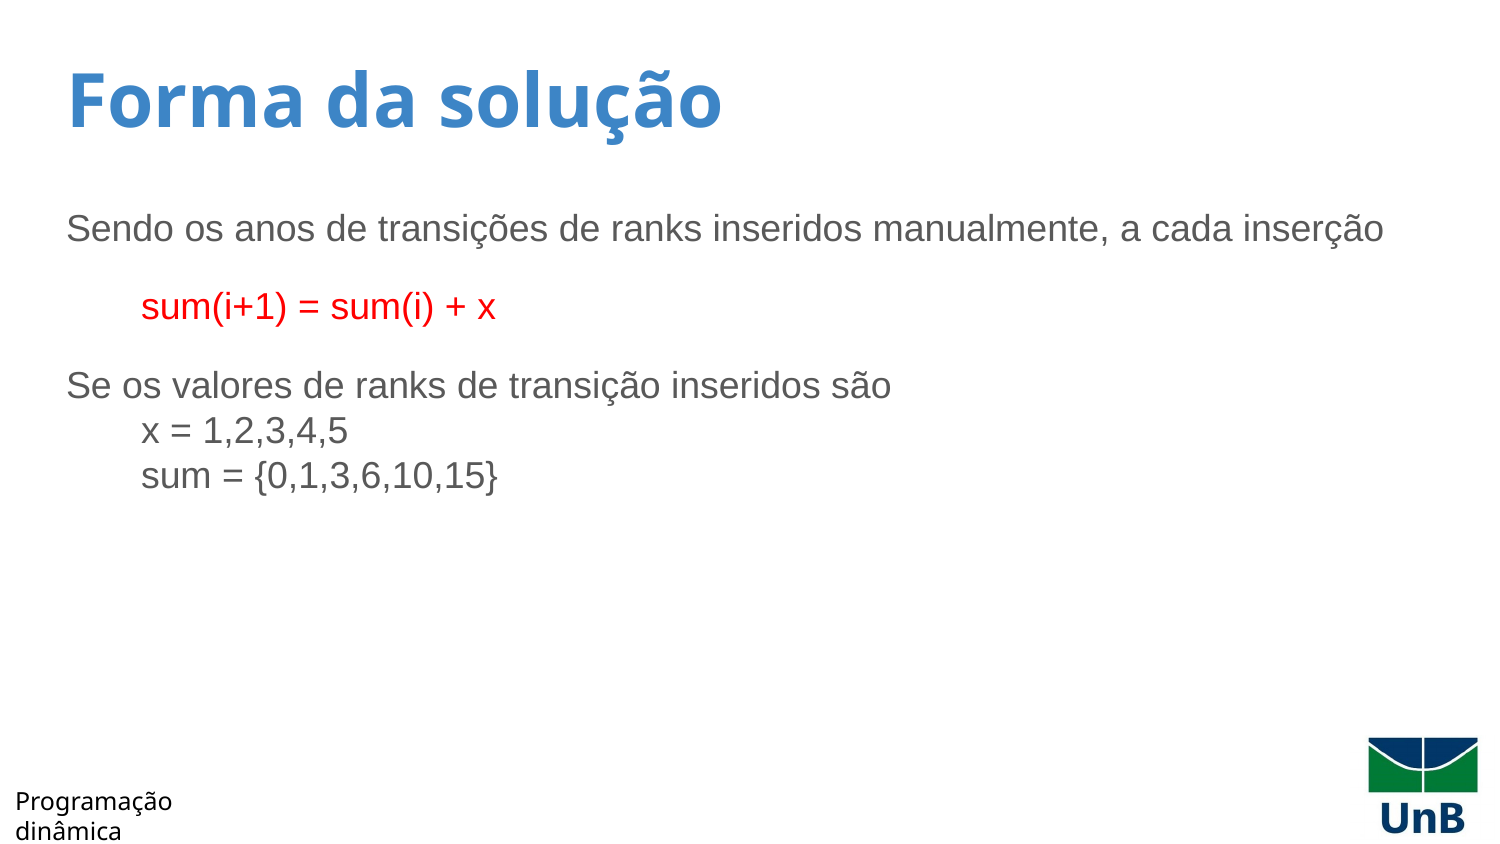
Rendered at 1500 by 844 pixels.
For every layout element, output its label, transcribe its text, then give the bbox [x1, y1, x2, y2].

title Forma da solução [51, 37, 1449, 157]
picture [1350, 735, 1495, 840]
list Sendo os anos de transições de ranks inseridos manualmente, a cada inserção sum(i+1) = sum(i) + x Se os valores de ranks de transição inseridos são x = 1,2,3,4,5 sum = {0,1,3,6,10,15} [51, 189, 1449, 736]
text_box Programação dinâmica [0, 792, 290, 840]
